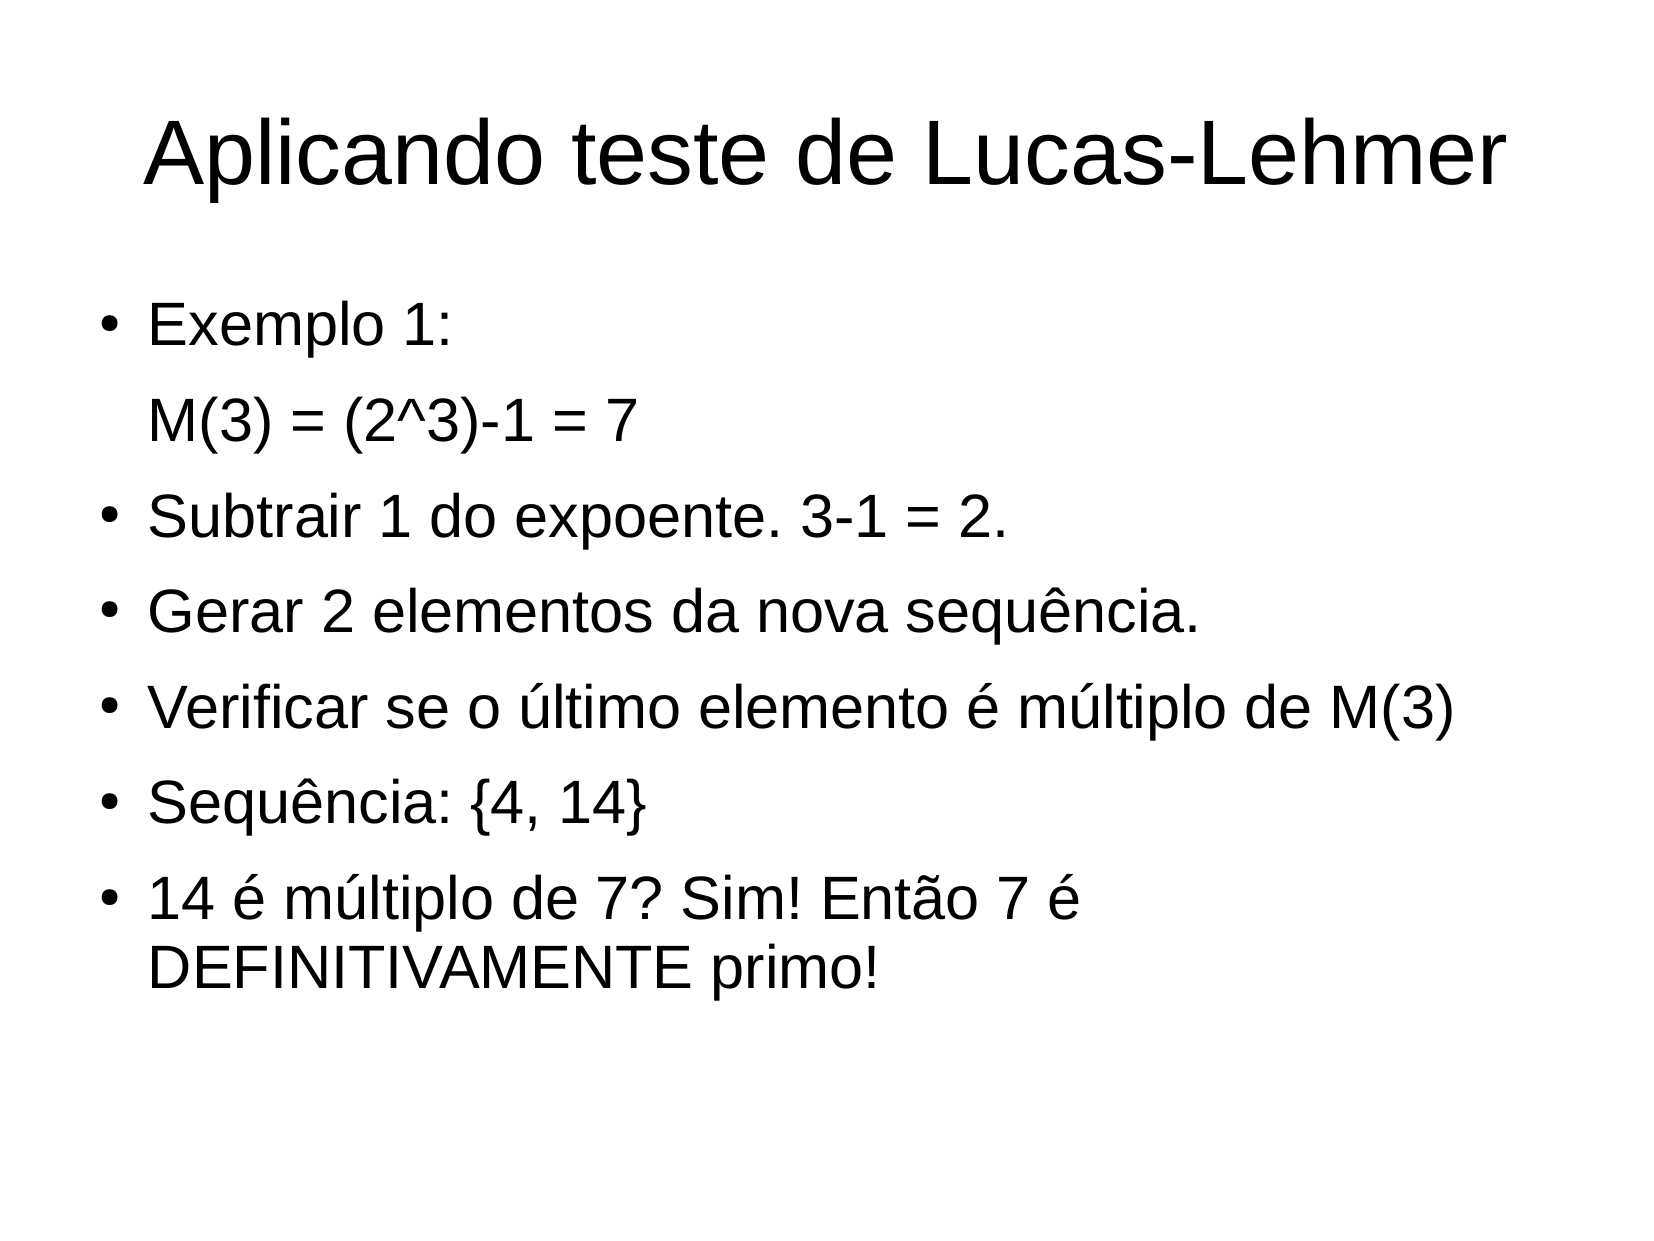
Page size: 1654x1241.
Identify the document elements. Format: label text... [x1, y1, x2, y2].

list Exemplo 1: M(3) = (2^3)-1 = 7 Subtrair 1 do expoente. 3-1 = 2. Gerar 2 elementos da nova sequência. Verificar se o último elemento é múltiplo de M(3) Sequência: {4, 14} 14 é múltiplo de 7? Sim! Então 7 é DEFINITIVAMENTE primo! [82, 290, 1571, 1010]
title Aplicando teste de Lucas-Lehmer [82, 49, 1571, 257]
